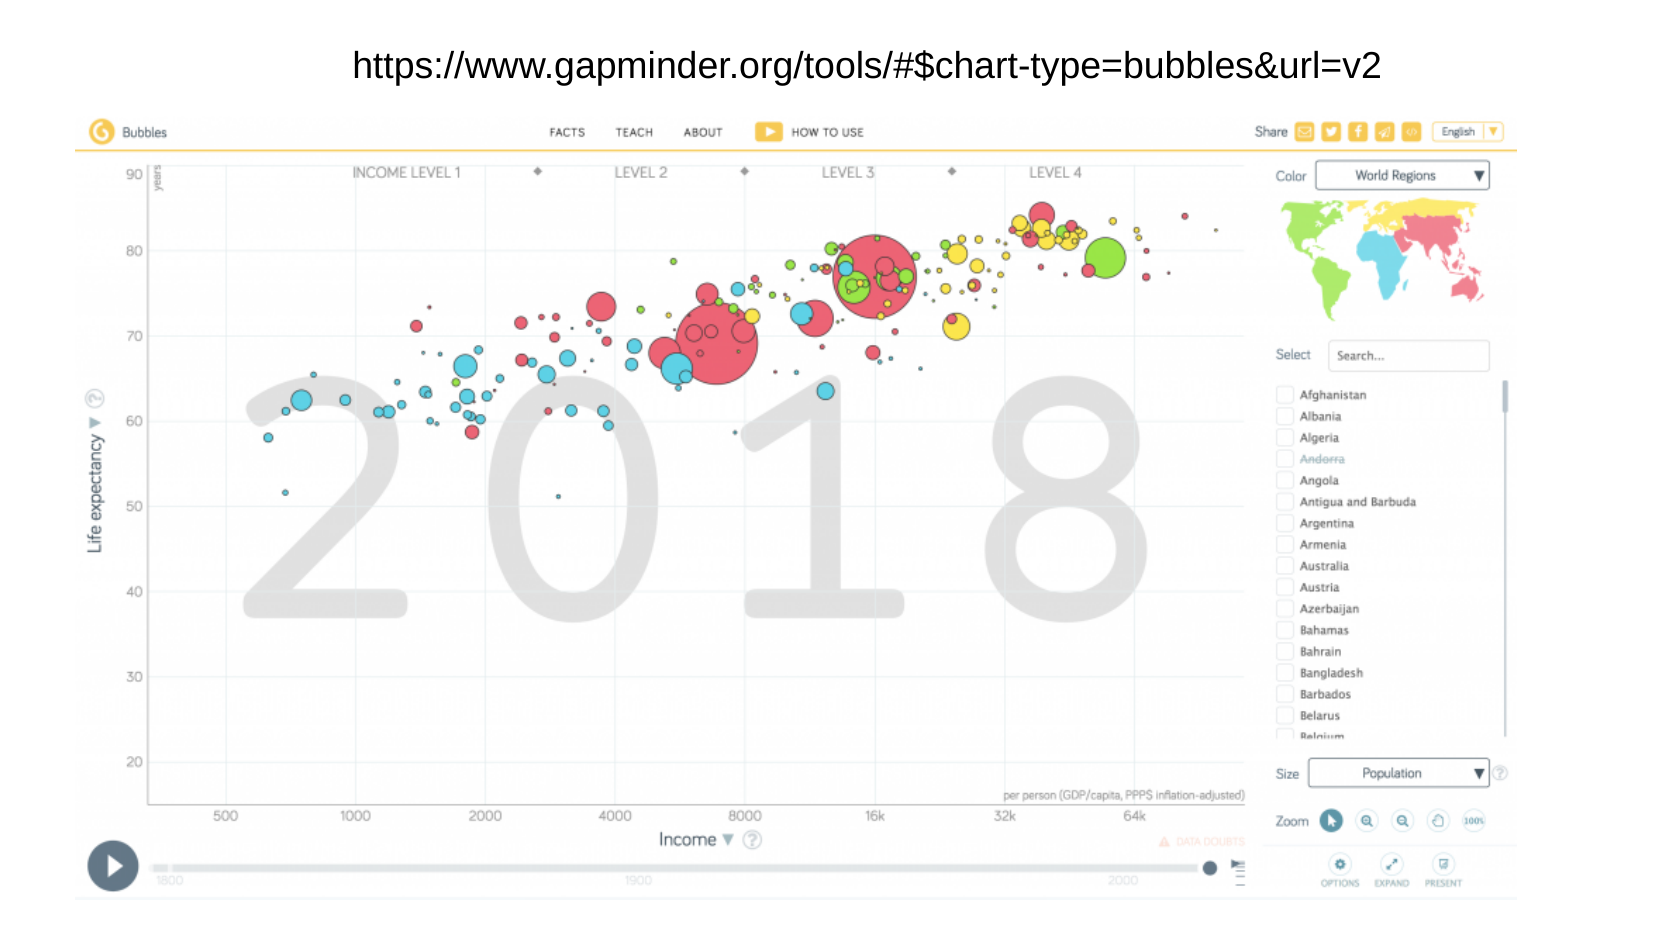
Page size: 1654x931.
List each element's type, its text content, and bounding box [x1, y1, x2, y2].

text_box https://www.gapminder.org/tools/#$chart-type=bubbles&url=v2 [337, 37, 1399, 95]
picture [75, 116, 1517, 901]
